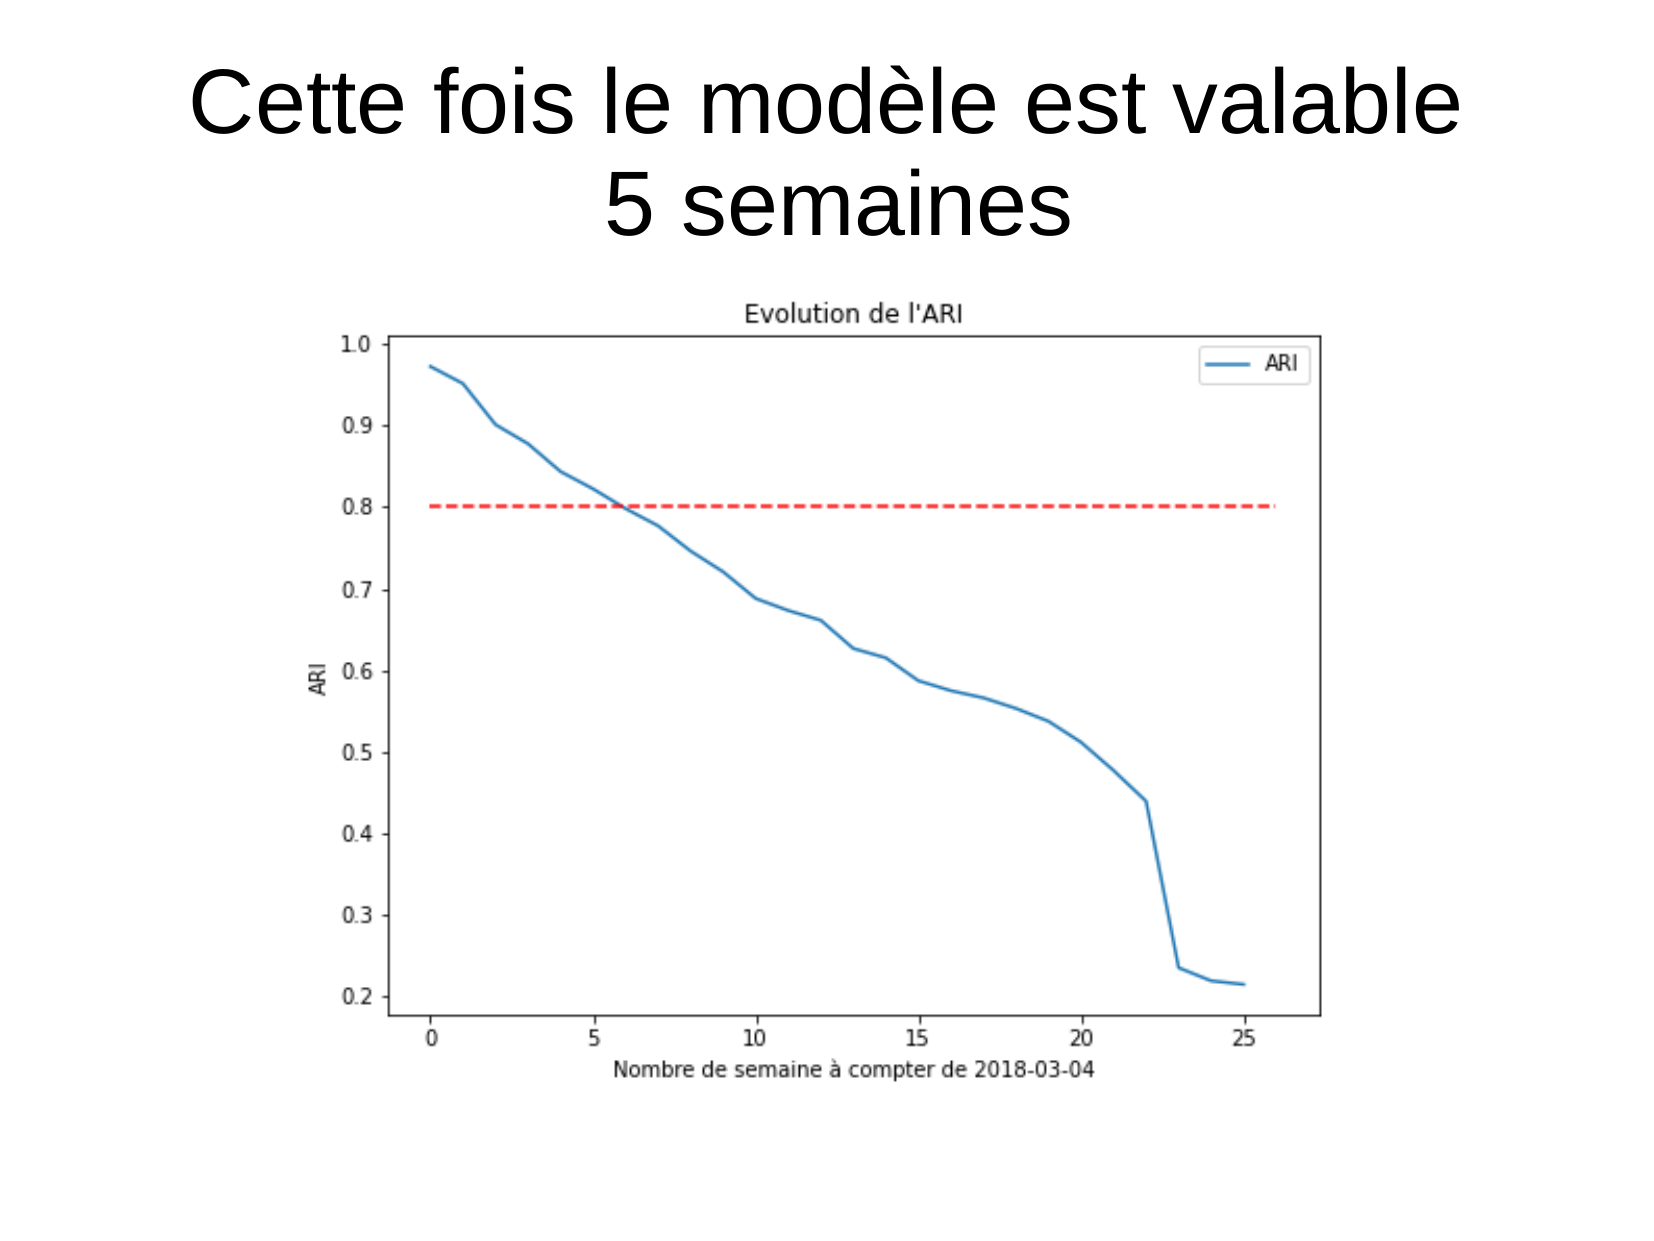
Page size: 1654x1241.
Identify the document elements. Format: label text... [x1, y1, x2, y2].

title Cette fois le modèle est valable 5 semaines [82, 49, 1571, 257]
picture [307, 290, 1347, 1109]
